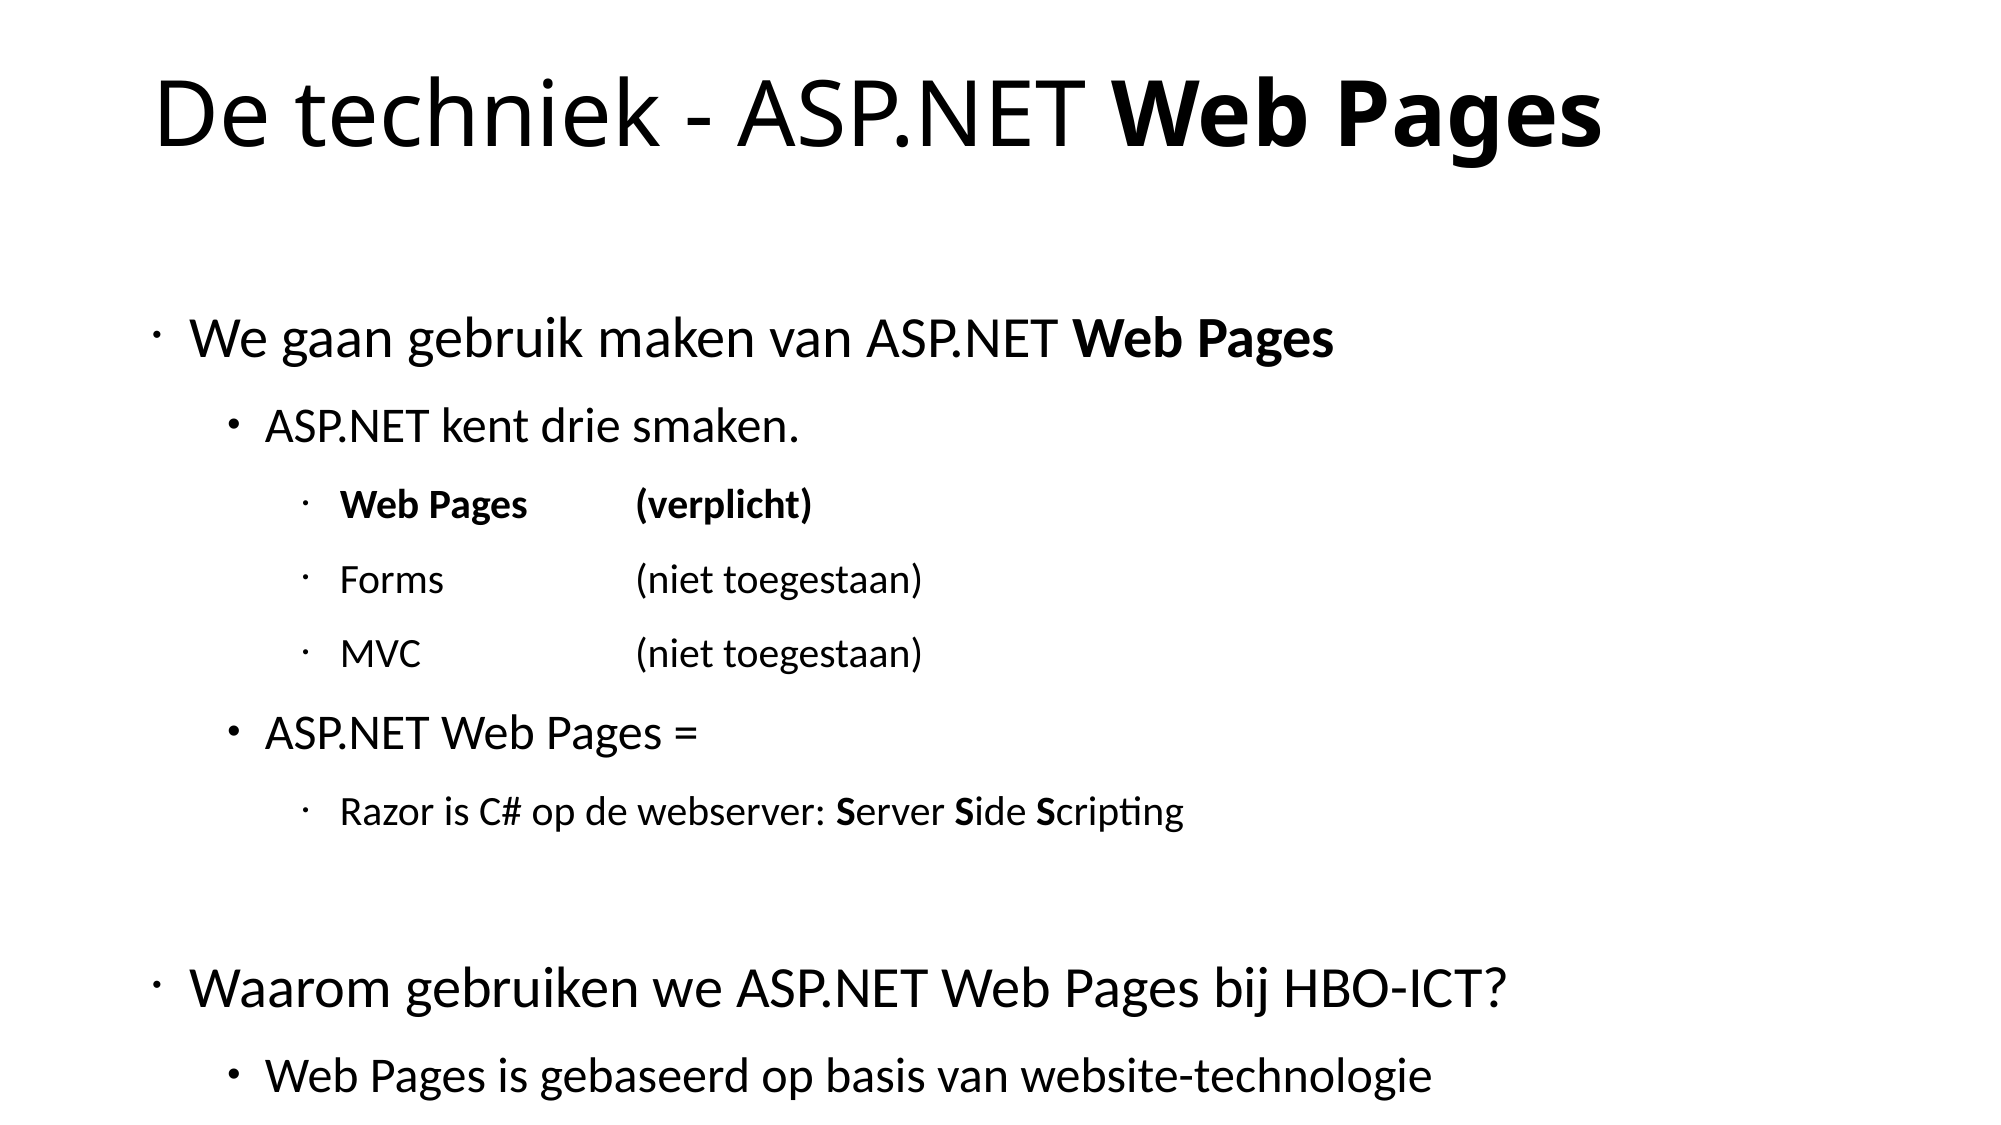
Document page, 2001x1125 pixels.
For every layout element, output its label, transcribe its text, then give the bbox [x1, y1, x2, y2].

list We gaan gebruik maken van ASP.NET Web Pages ASP.NET kent drie smaken. Web Pages (verplicht) Forms (niet toegestaan) MVC (niet toegestaan) ASP.NET Web Pages = Razor is C# op de webserver: Server Side Scripting Waarom gebruiken we ASP.NET Web Pages bij HBO-ICT? Web Pages is gebaseerd op basis van website-technologie Andere technologieën zijn complexere abstracties En mogen dus niet! [137, 299, 1863, 1014]
title De techniek - ASP.NET Web Pages [137, 59, 1863, 278]
